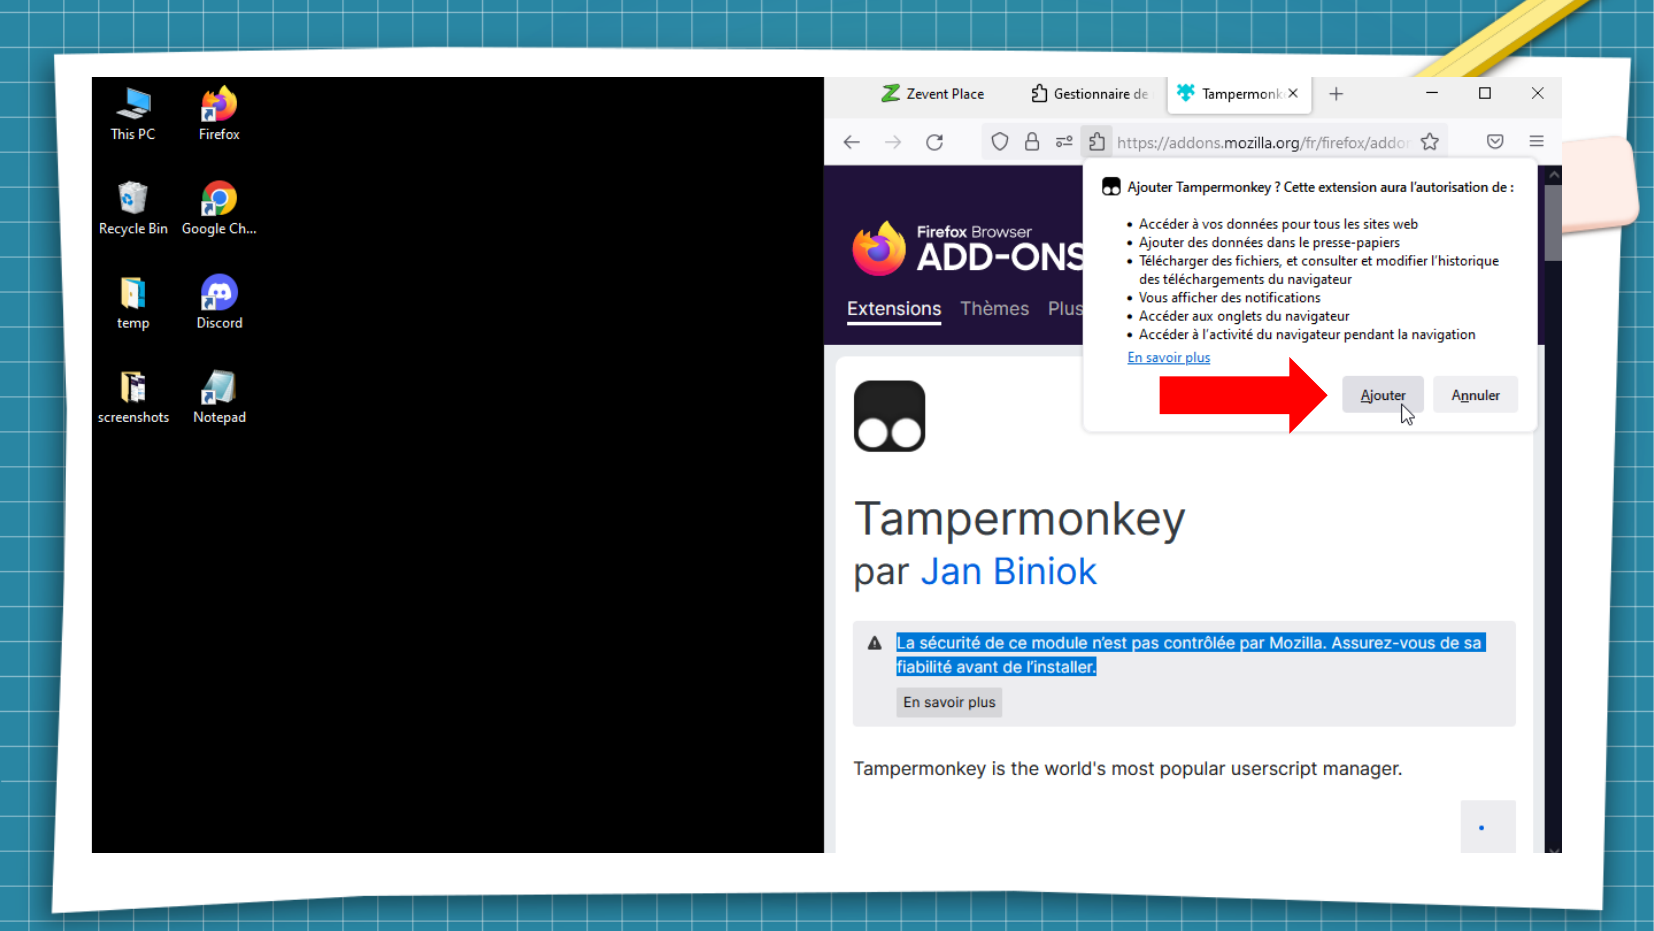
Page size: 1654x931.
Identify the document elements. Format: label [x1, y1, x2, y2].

text_box [1160, 359, 1327, 432]
picture [91, 77, 1562, 853]
